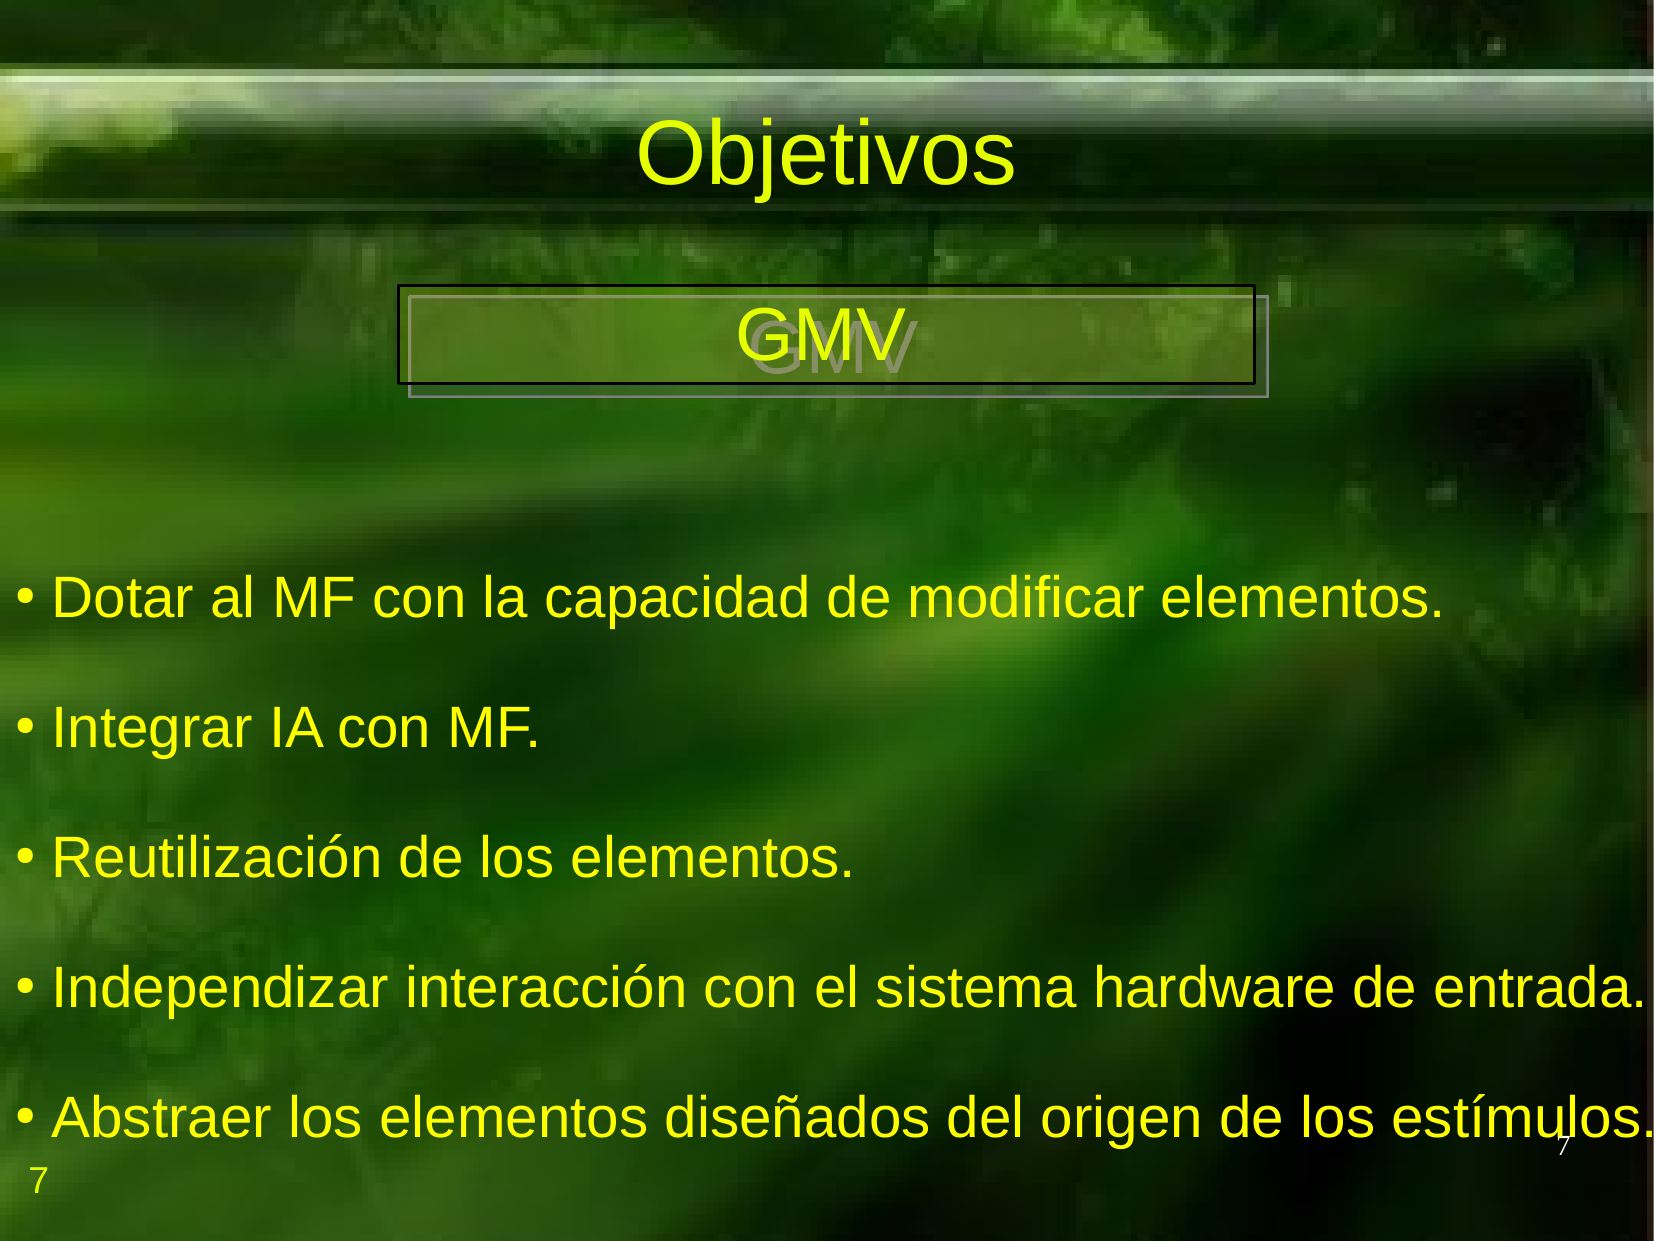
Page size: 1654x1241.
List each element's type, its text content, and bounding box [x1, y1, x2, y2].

text_box <número> [13, 1151, 214, 1222]
picture [0, 1093, 1654, 1241]
text_box Dotar al MF con la capacidad de modificar elementos. Integrar IA con MF. Reutilización de los elementos. Independizar interacción con el sistema hardware de entrada. Abstraer los elementos diseñados del origen de los estímulos. [0, 492, 1654, 1093]
title Objetivos [82, 49, 1571, 257]
picture [0, 0, 1654, 492]
text_box GMV [398, 285, 1255, 384]
